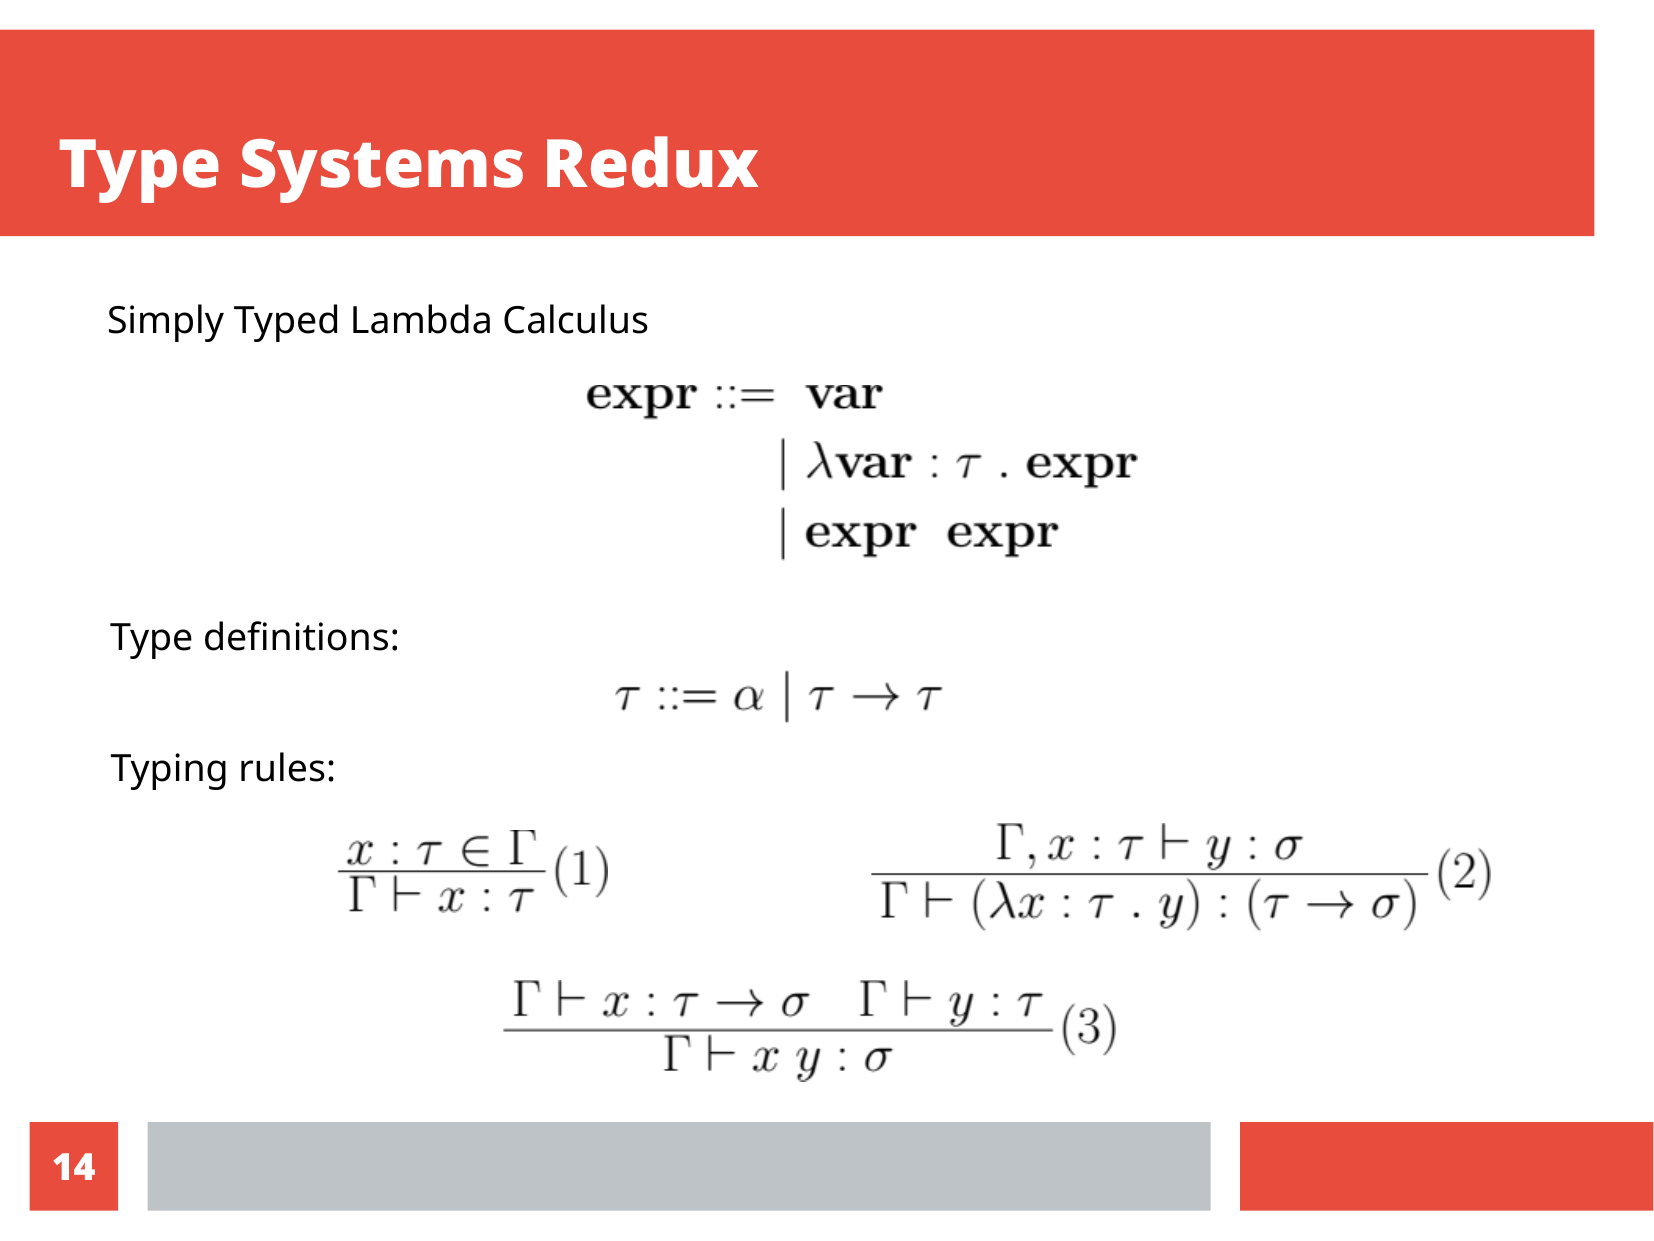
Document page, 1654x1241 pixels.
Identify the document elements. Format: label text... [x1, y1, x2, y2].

picture [586, 385, 1138, 561]
picture [337, 830, 608, 913]
picture [615, 670, 944, 724]
text_box Type definitions: [95, 603, 432, 662]
text_box Typing rules: [95, 733, 364, 793]
picture [502, 980, 1116, 1082]
title Type Systems Redux [59, 59, 1595, 207]
picture [870, 823, 1491, 932]
text_box Simply Typed Lambda Calculus [92, 285, 704, 345]
